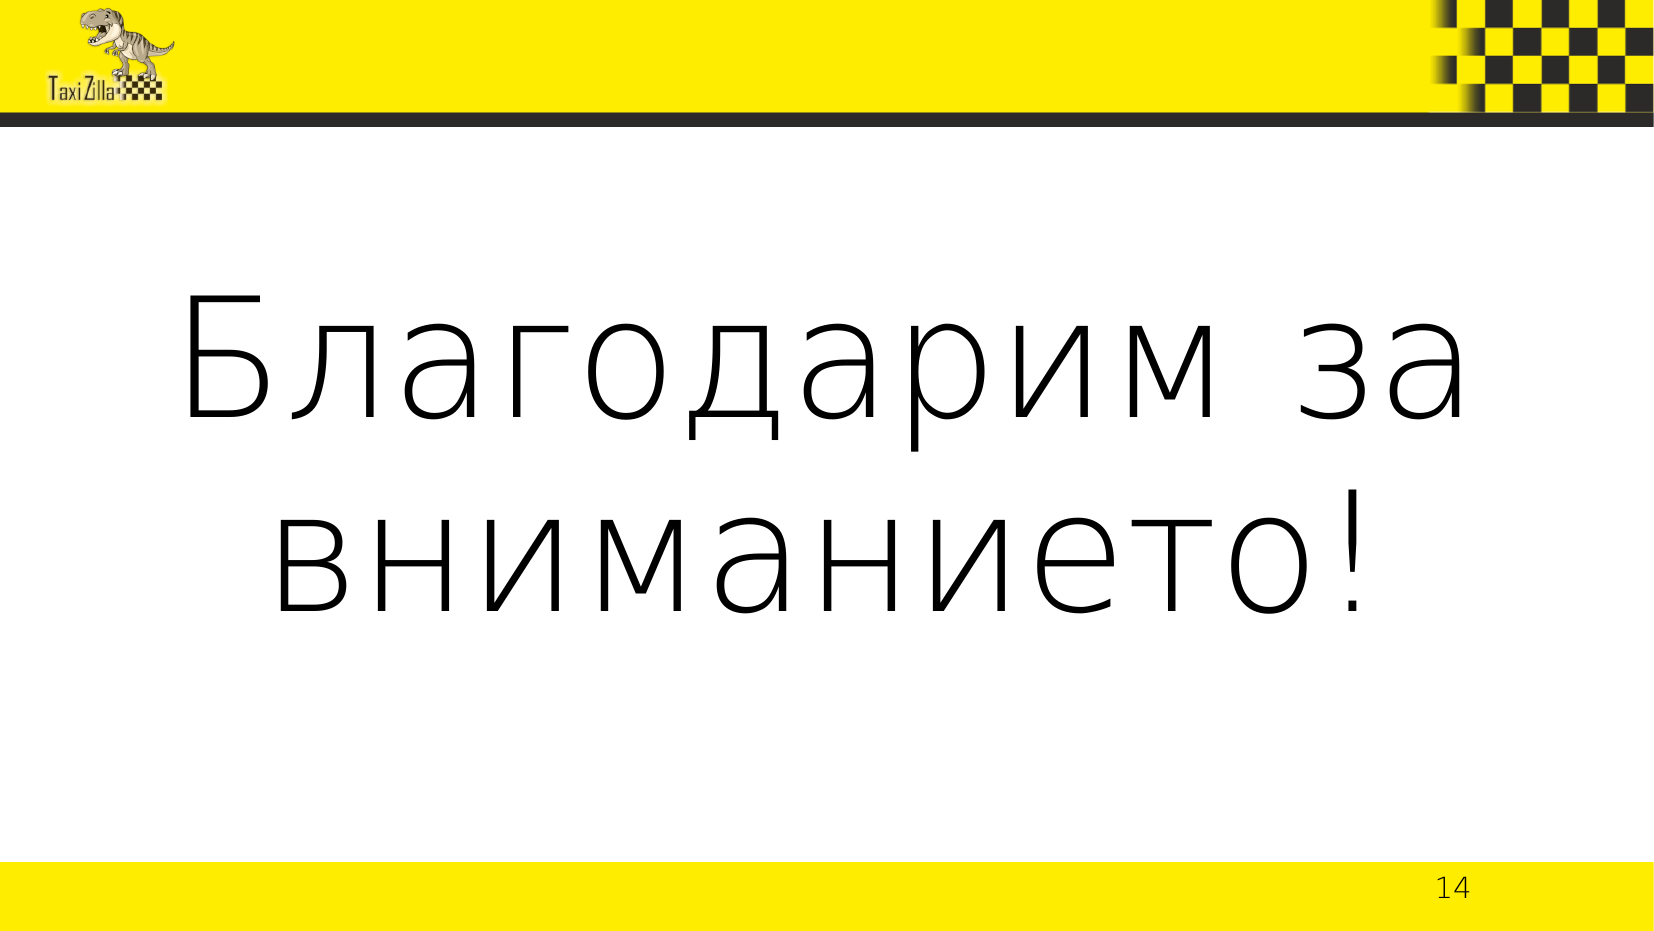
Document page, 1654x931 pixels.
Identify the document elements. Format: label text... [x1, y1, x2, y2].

list Благодарим за вниманието! [75, 262, 1576, 713]
picture [0, 0, 1654, 931]
